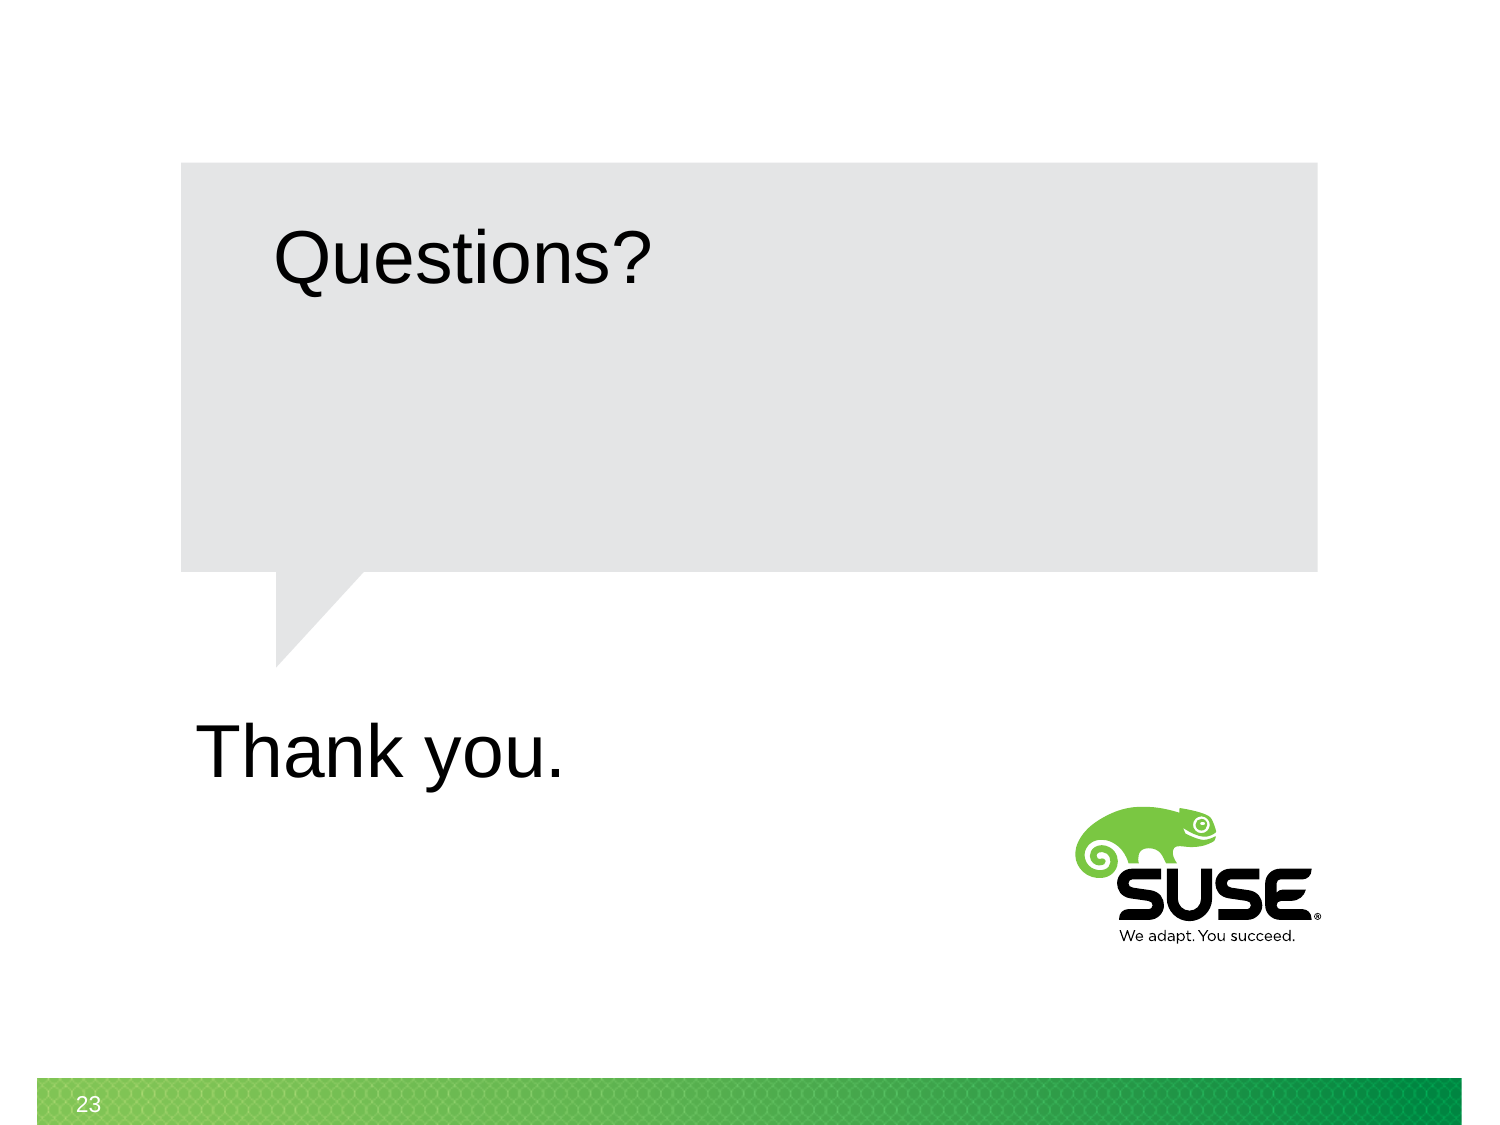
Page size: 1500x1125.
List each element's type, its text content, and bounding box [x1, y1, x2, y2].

picture [37, 1078, 1462, 1125]
text_box Questions? [259, 213, 1334, 307]
